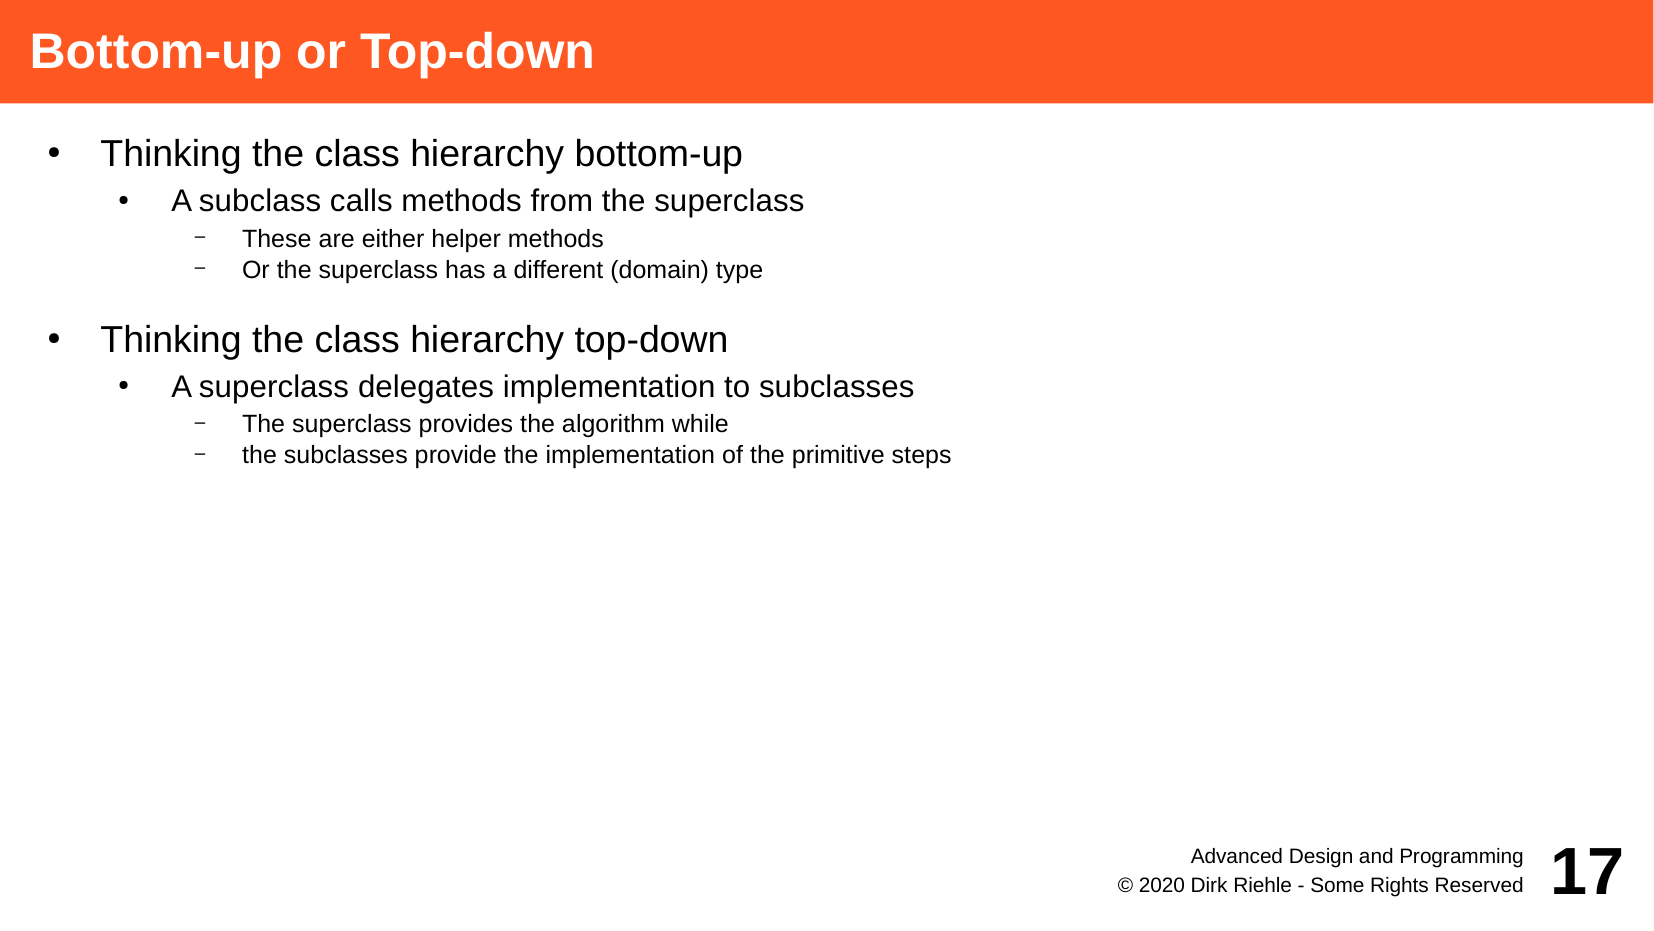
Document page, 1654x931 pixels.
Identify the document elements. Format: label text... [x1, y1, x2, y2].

list Thinking the class hierarchy bottom-up A subclass calls methods from the superclass These are either helper methods Or the superclass has a different (domain) type Thinking the class hierarchy top-down A superclass delegates implementation to subclasses The superclass provides the algorithm while the subclasses provide the implementation of the primitive steps [29, 132, 1625, 813]
title Bottom-up or Top-down [0, 0, 1654, 104]
